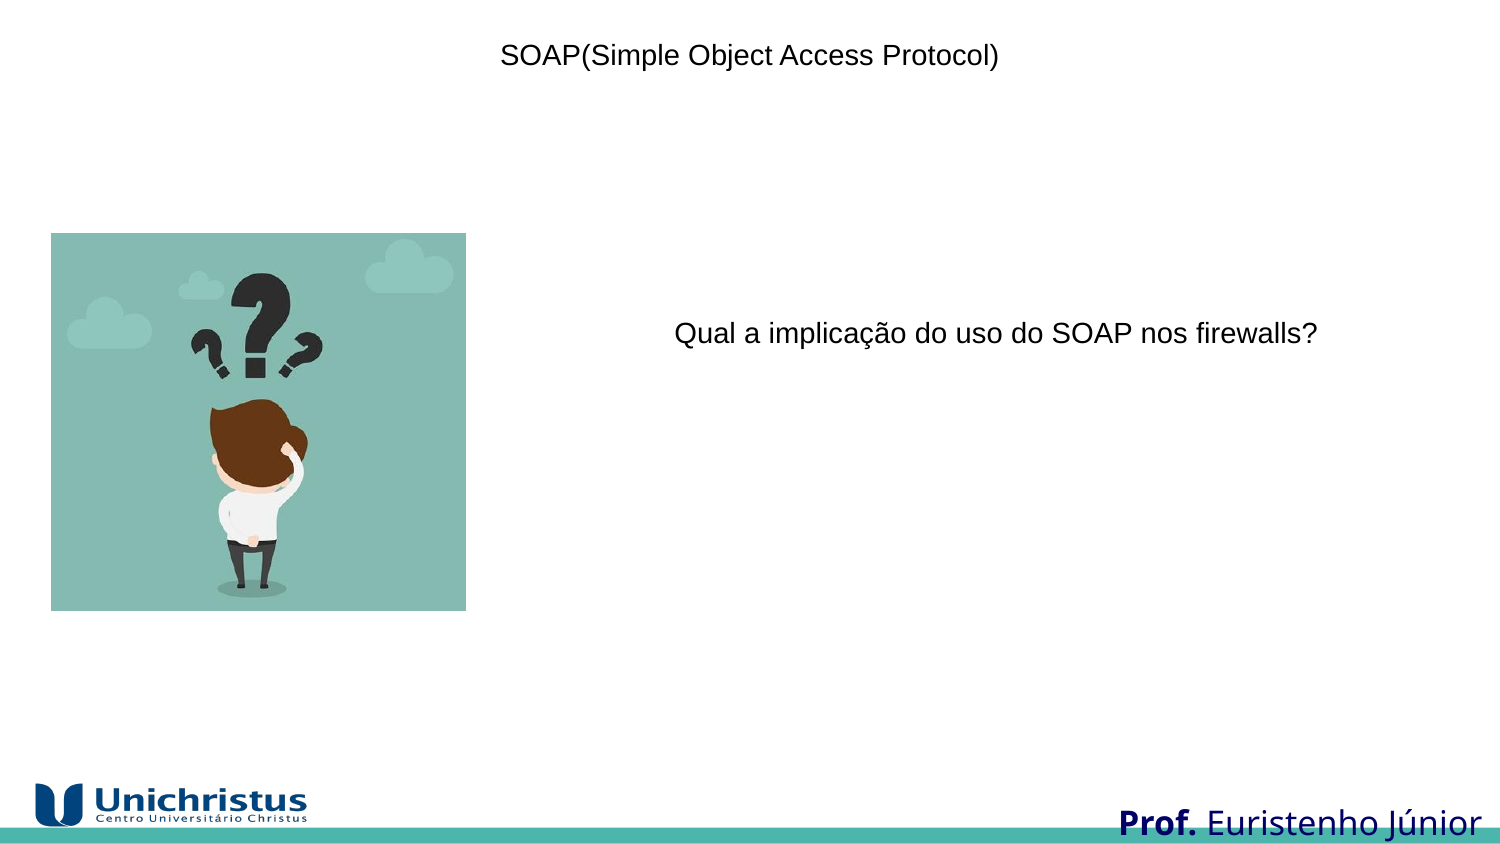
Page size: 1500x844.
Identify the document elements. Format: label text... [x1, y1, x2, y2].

text_box Prof. Euristenho Júnior [1103, 791, 1500, 844]
picture [31, 781, 311, 828]
title SOAP(Simple Object Access Protocol) [51, 20, 1449, 137]
picture [51, 233, 466, 611]
list Qual a implicação do uso do SOAP nos firewalls? [544, 152, 1449, 750]
